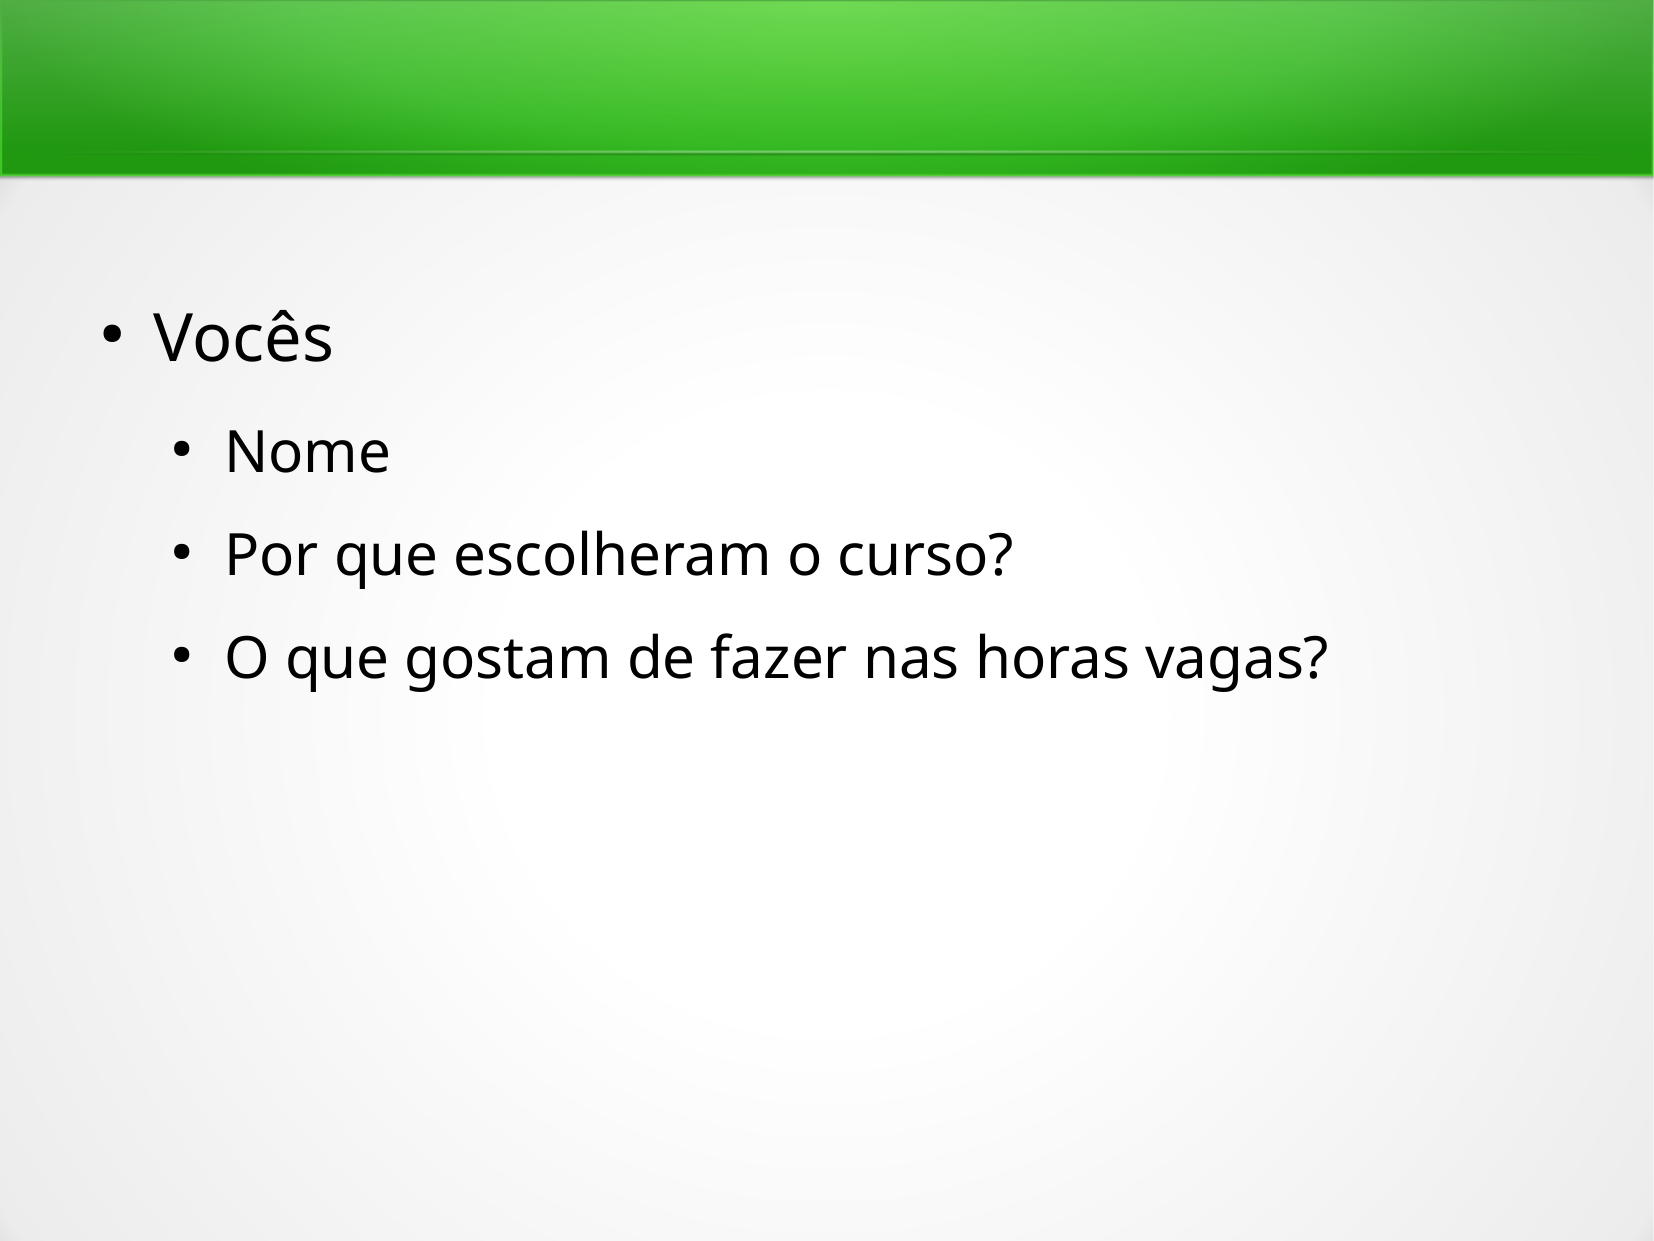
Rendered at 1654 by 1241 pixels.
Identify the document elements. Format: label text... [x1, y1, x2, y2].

picture [0, 0, 1654, 1241]
list Vocês Nome Por que escolheram o curso? O que gostam de fazer nas horas vagas? [82, 290, 1571, 1010]
